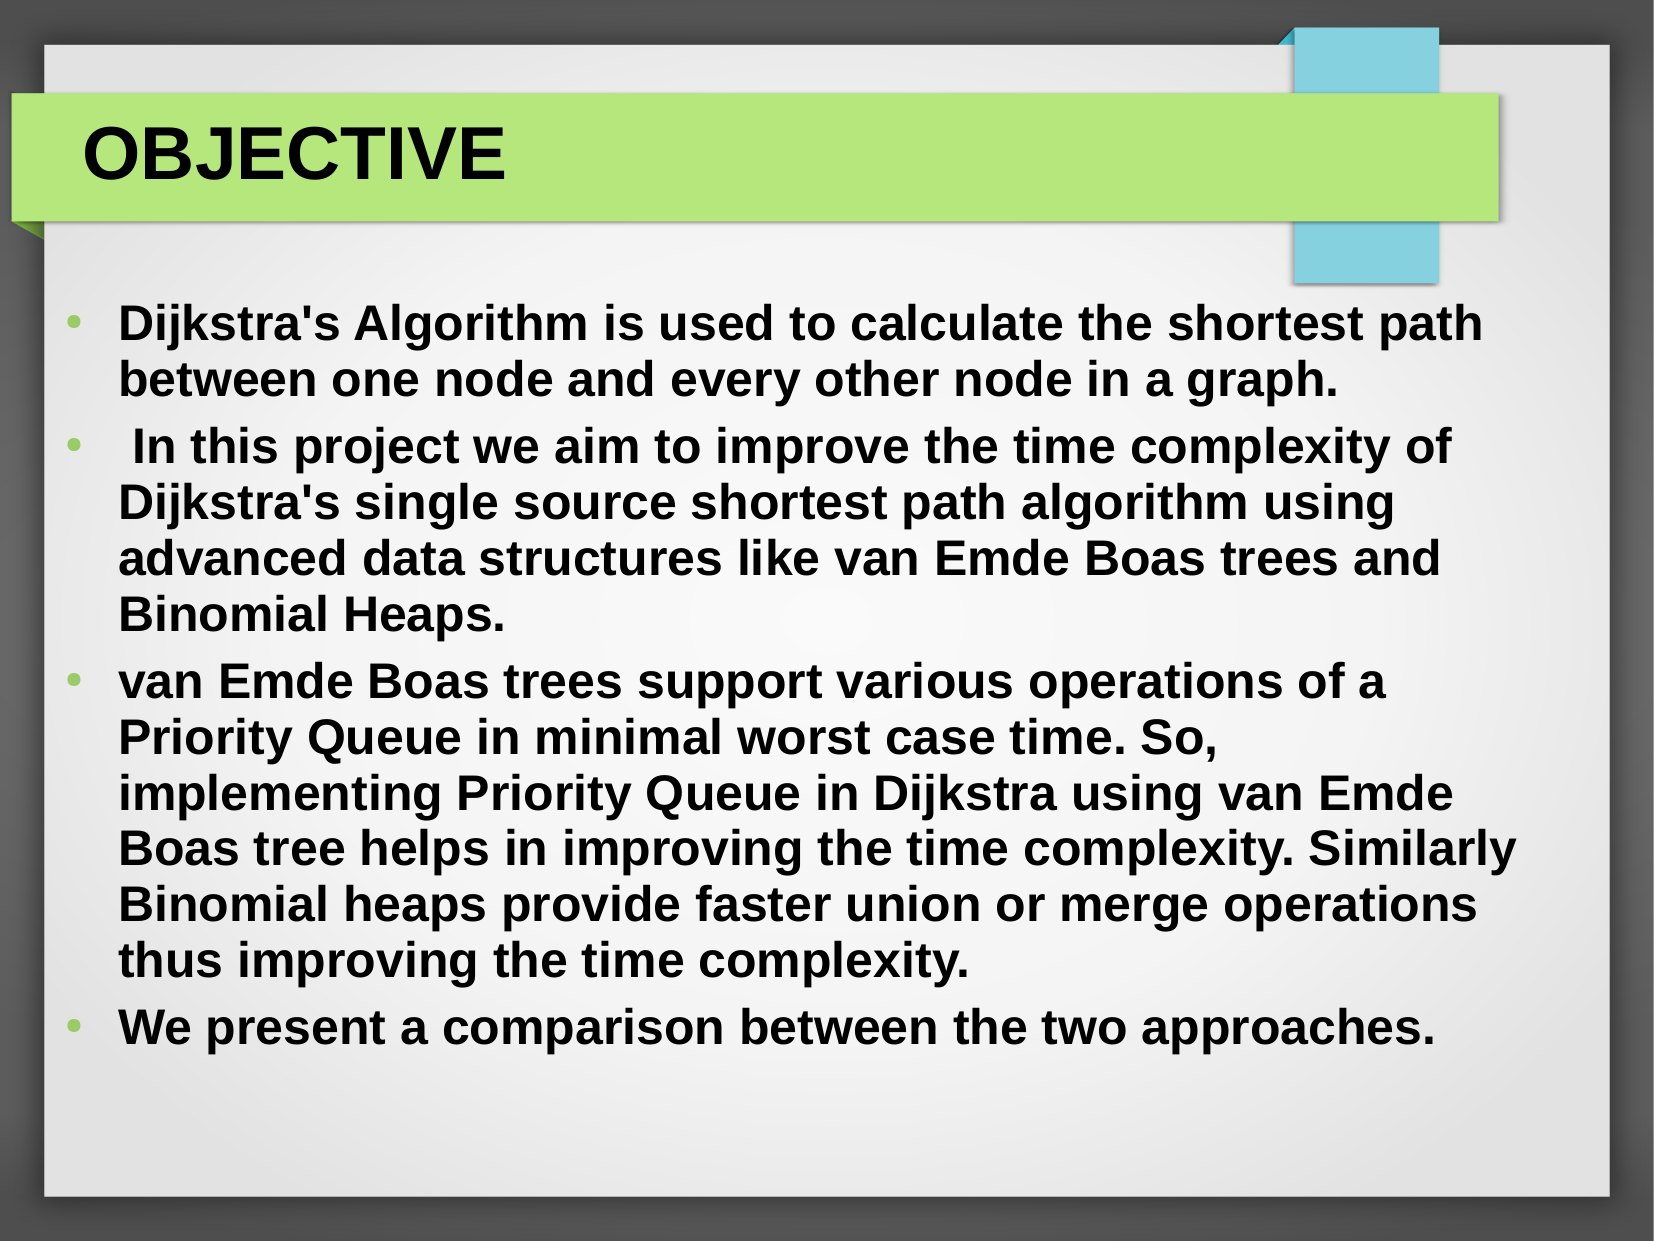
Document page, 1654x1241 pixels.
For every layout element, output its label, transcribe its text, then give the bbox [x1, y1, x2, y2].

title OBJECTIVE [82, 94, 1264, 213]
list Dijkstra's Algorithm is used to calculate the shortest path between one node and every other node in a graph. In this project we aim to improve the time complexity of Dijkstra's single source shortest path algorithm using advanced data structures like van Emde Boas trees and Binomial Heaps. van Emde Boas trees support various operations of a Priority Queue in minimal worst case time. So, implementing Priority Queue in Dijkstra using van Emde Boas tree helps in improving the time complexity. Similarly Binomial heaps provide faster union or merge operations thus improving the time complexity. We present a comparison between the two approaches. [47, 295, 1560, 1158]
picture [0, 0, 1654, 1241]
